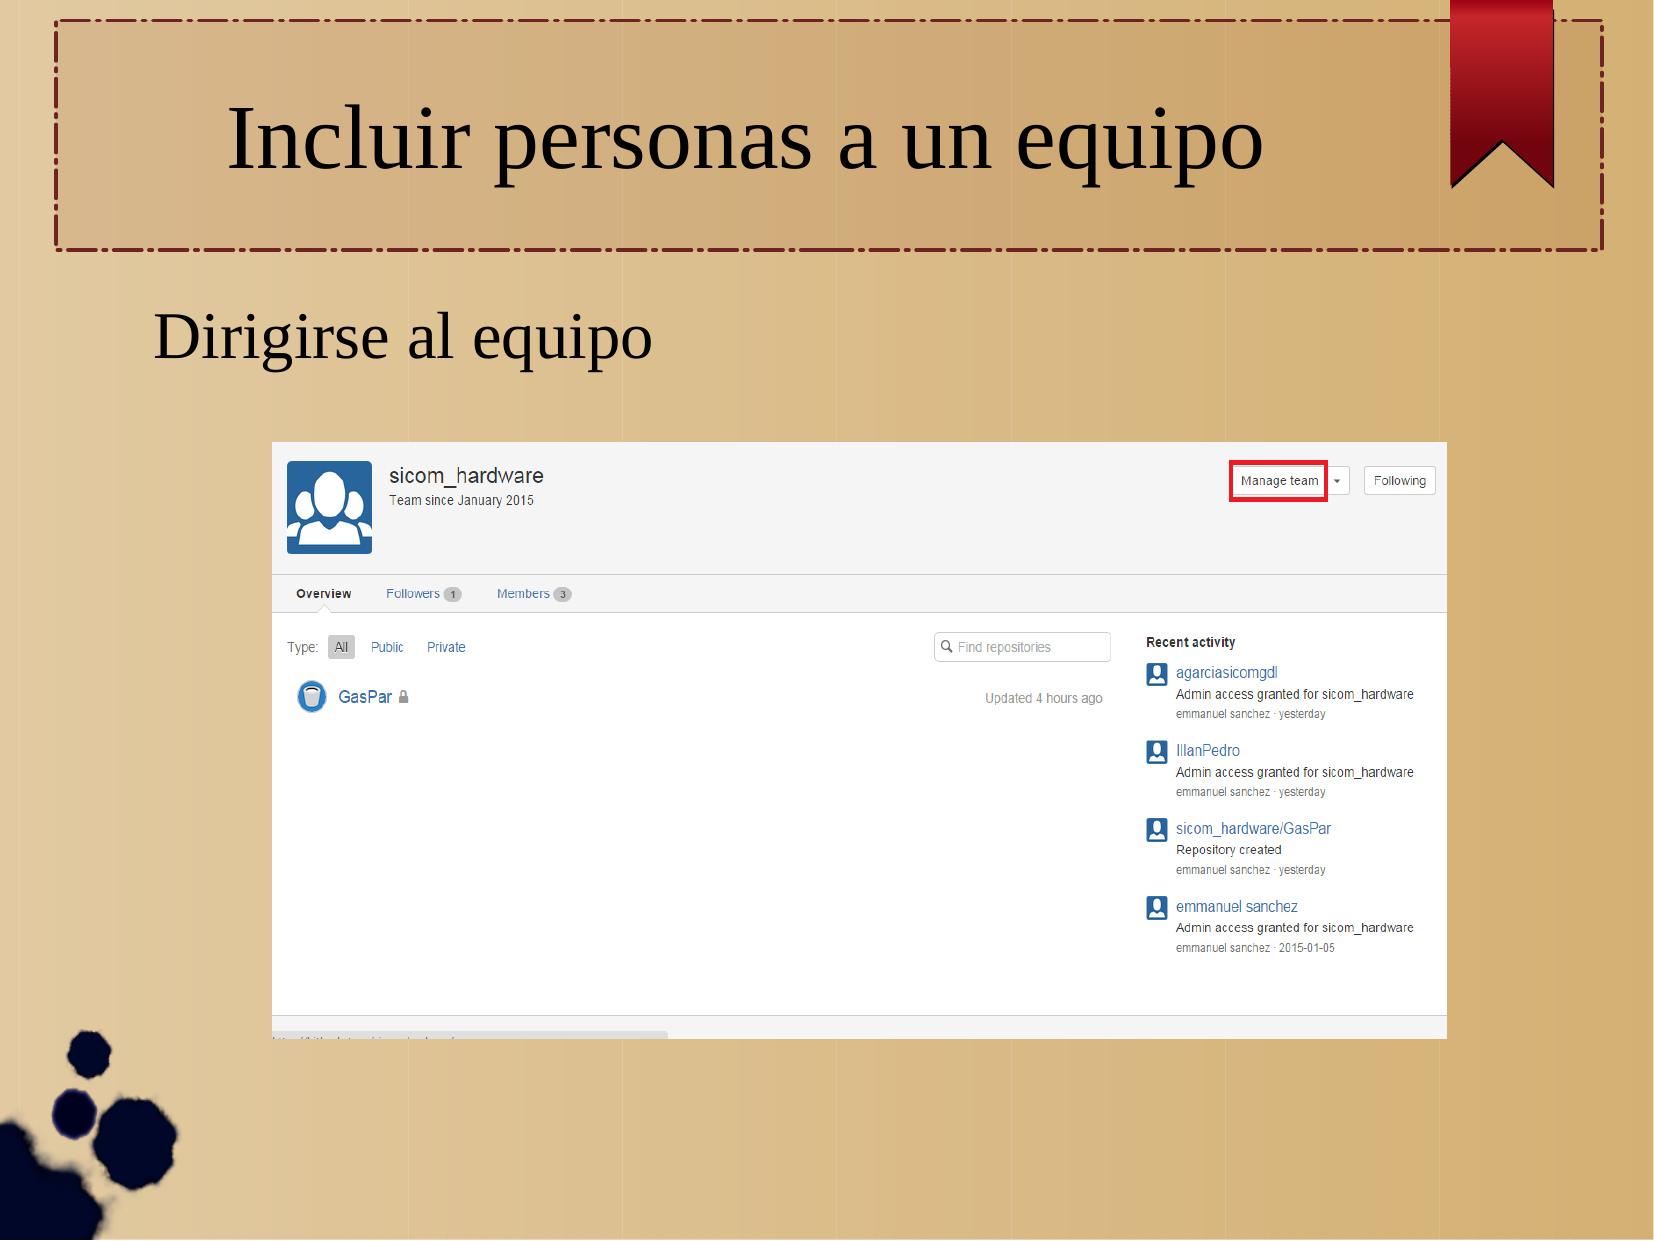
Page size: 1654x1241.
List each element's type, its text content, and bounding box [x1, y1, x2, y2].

list Dirigirse al equipo [82, 299, 1571, 1019]
title Incluir personas a un equipo [82, 47, 1412, 229]
picture [272, 442, 1447, 1039]
